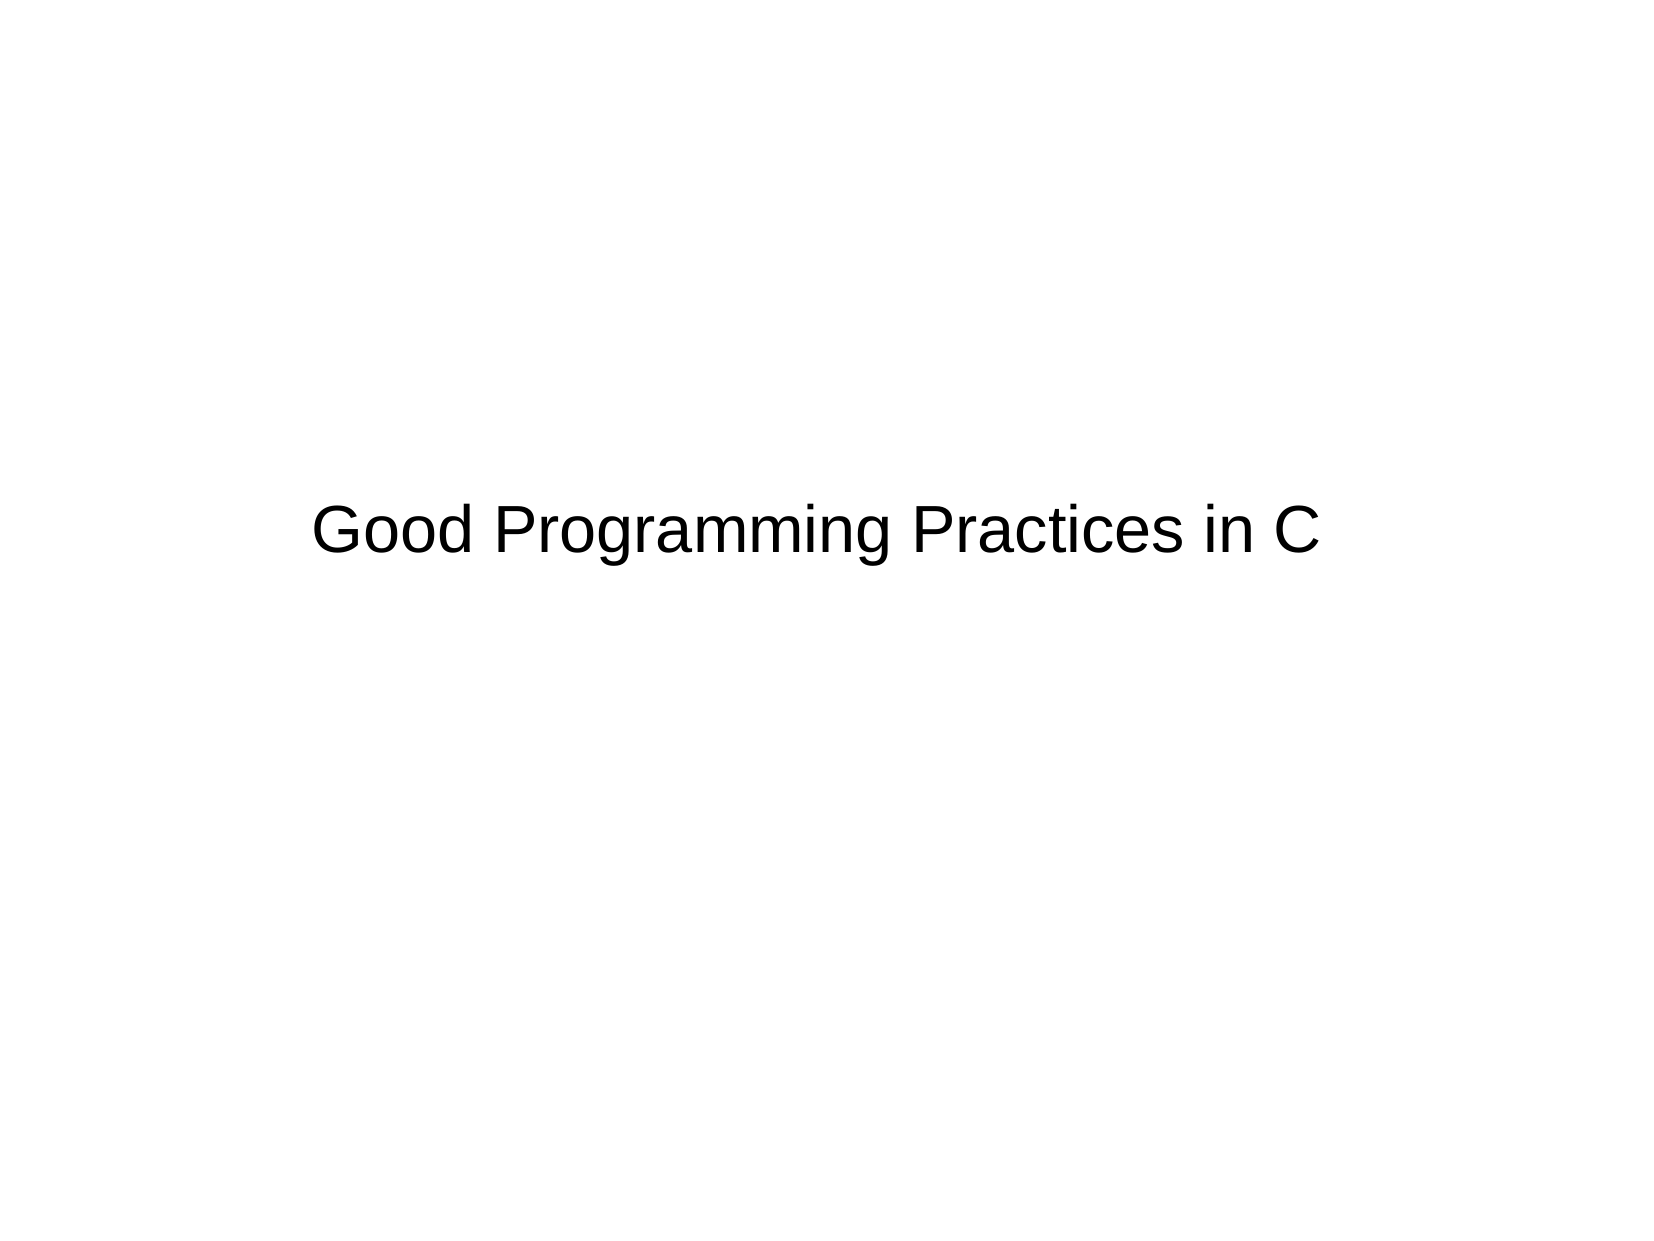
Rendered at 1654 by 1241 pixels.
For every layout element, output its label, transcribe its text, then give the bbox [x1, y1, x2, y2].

subtitle Good Programming Practices in C [82, 49, 1571, 1010]
